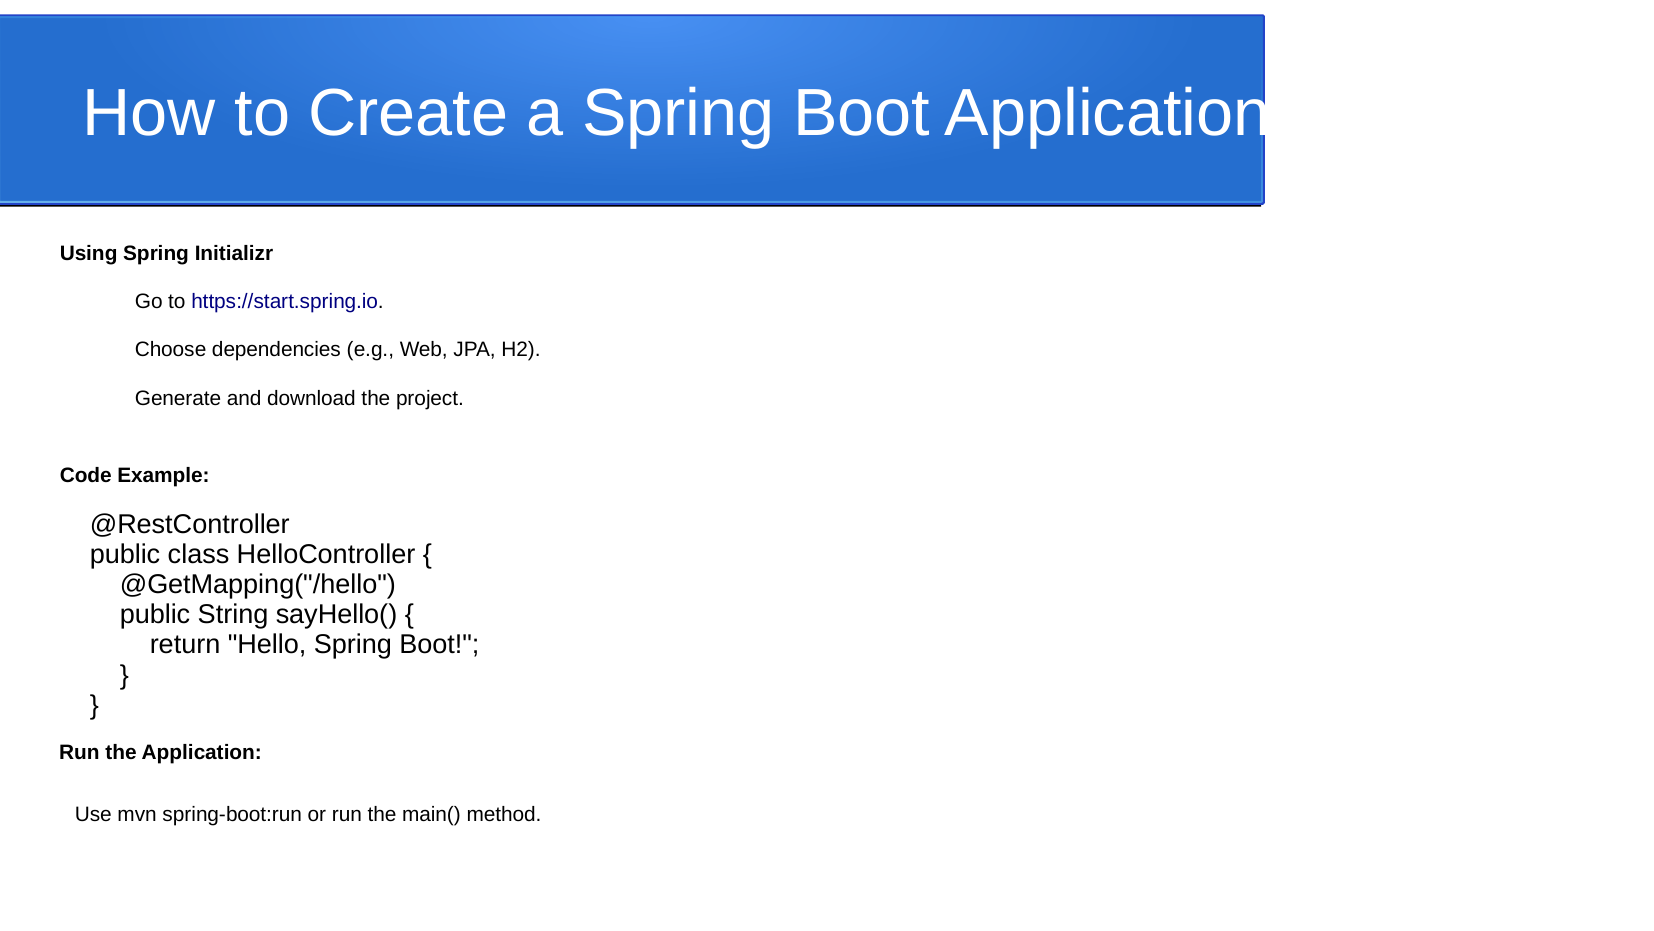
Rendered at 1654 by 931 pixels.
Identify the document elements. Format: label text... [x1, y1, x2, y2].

text_box Run the Application: [44, 733, 331, 796]
text_box @RestController public class HelloController { @GetMapping("/hello") public String sayHello() { return "Hello, Spring Boot!"; } } [75, 501, 796, 736]
text_box Using Spring Initializr Go to https://start.spring.io. Choose dependencies (e.g., Web, JPA, H2). Generate and download the project. [45, 234, 721, 466]
text_box Code Example: [45, 456, 286, 519]
text_box Use mvn spring-boot:run or run the main() method. [60, 795, 557, 834]
title How to Create a Spring Boot Application [82, 29, 1291, 196]
